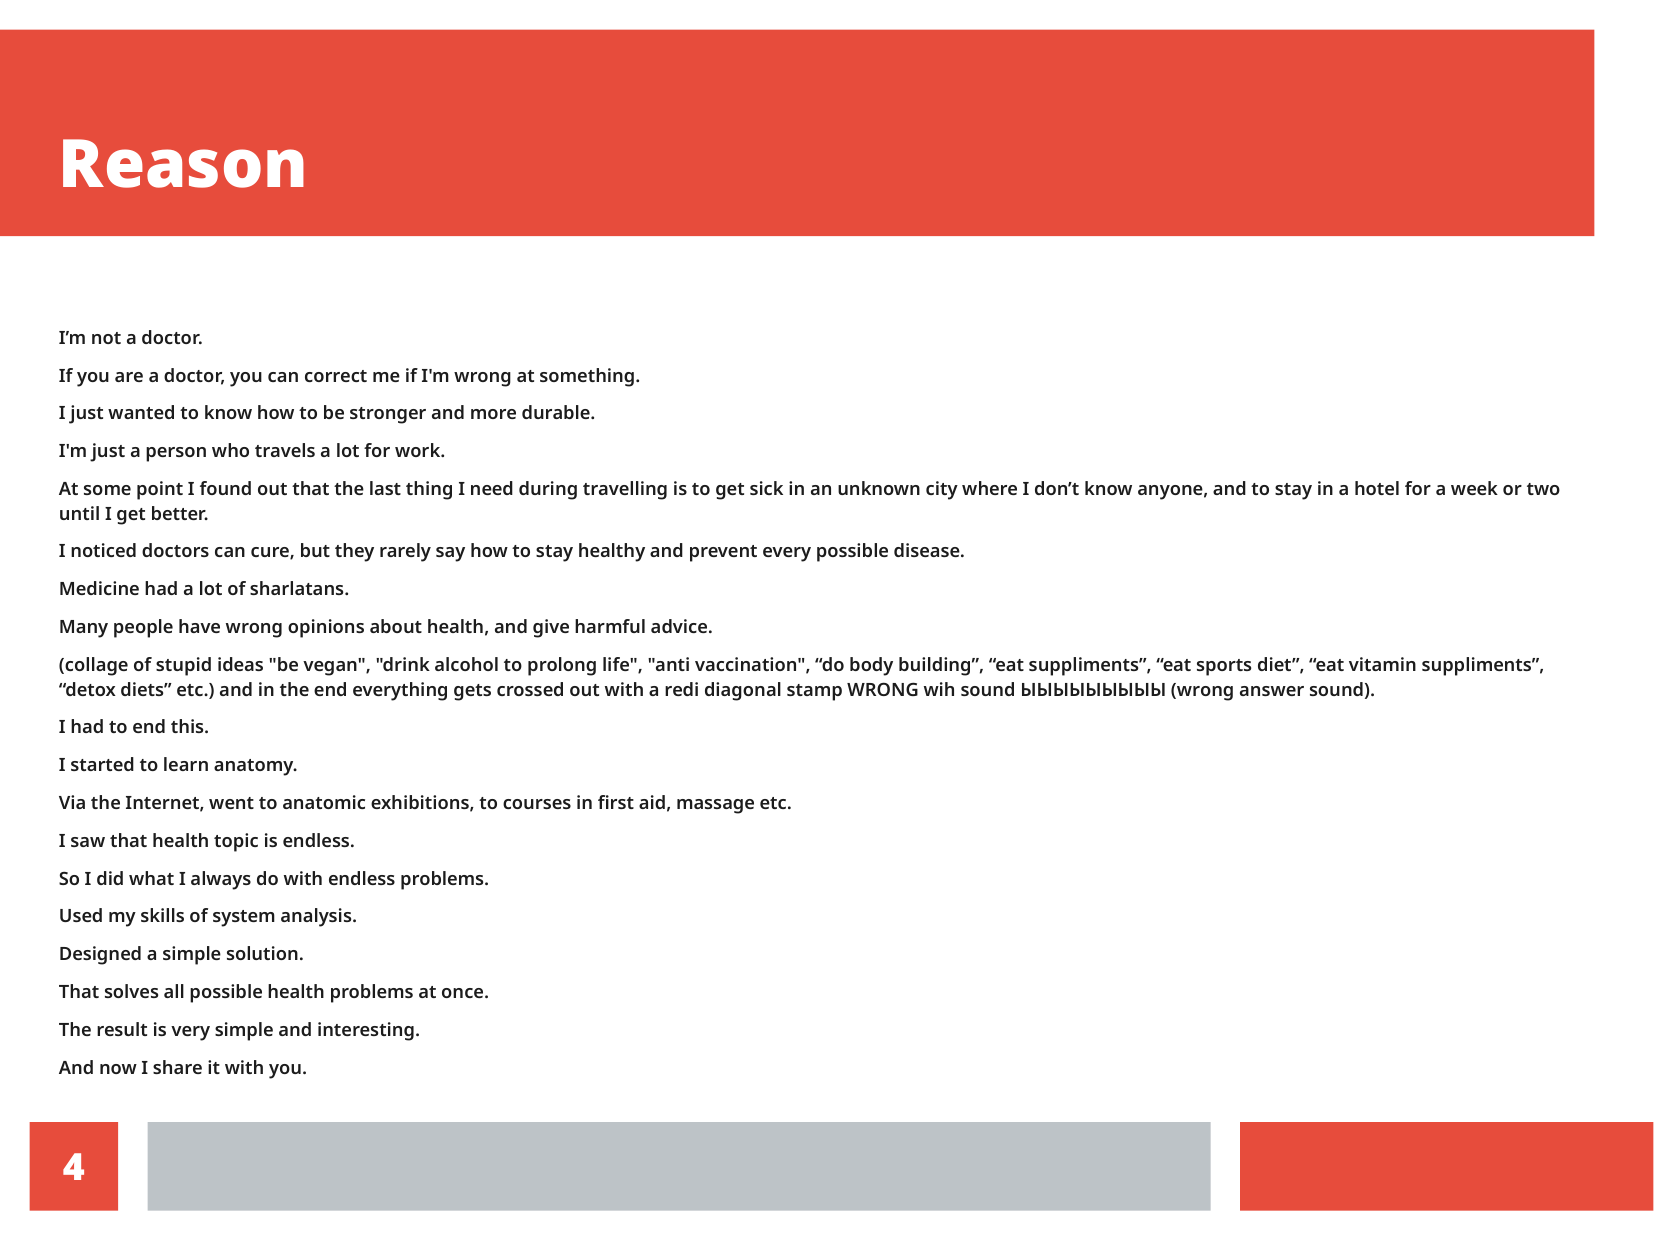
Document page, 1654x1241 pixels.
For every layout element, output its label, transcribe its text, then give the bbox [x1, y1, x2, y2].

title Reason [59, 59, 1595, 207]
list I’m not a doctor. If you are a doctor, you can correct me if I'm wrong at something. I just wanted to know how to be stronger and more durable. I'm just a person who travels a lot for work. At some point I found out that the last thing I need during travelling is to get sick in an unknown city where I don’t know anyone, and to stay in a hotel for a week or two until I get better. I noticed doctors can cure, but they rarely say how to stay healthy and prevent every possible disease. Medicine had a lot of sharlatans. Many people have wrong opinions about health, and give harmful advice. (collage of stupid ideas "be vegan", "drink alcohol to prolong life", "anti vaccination", “do body building”, “eat suppliments”, “eat sports diet”, “eat vitamin suppliments”, “detox diets” etc.) and in the end everything gets crossed out with a redi diagonal stamp WRONG wih sound ЫЫЫЫЫЫЫЫЫ (wrong answer sound). I had to end this. I started to learn anatomy. Via the Internet, went to anatomic exhibitions, to courses in first aid, massage etc. I saw that health topic is endless. So I did what I always do with endless problems. Used my skills of system analysis. Designed a simple solution. That solves all possible health problems at once. The result is very simple and interesting. And now I share it with you. [59, 324, 1565, 1093]
